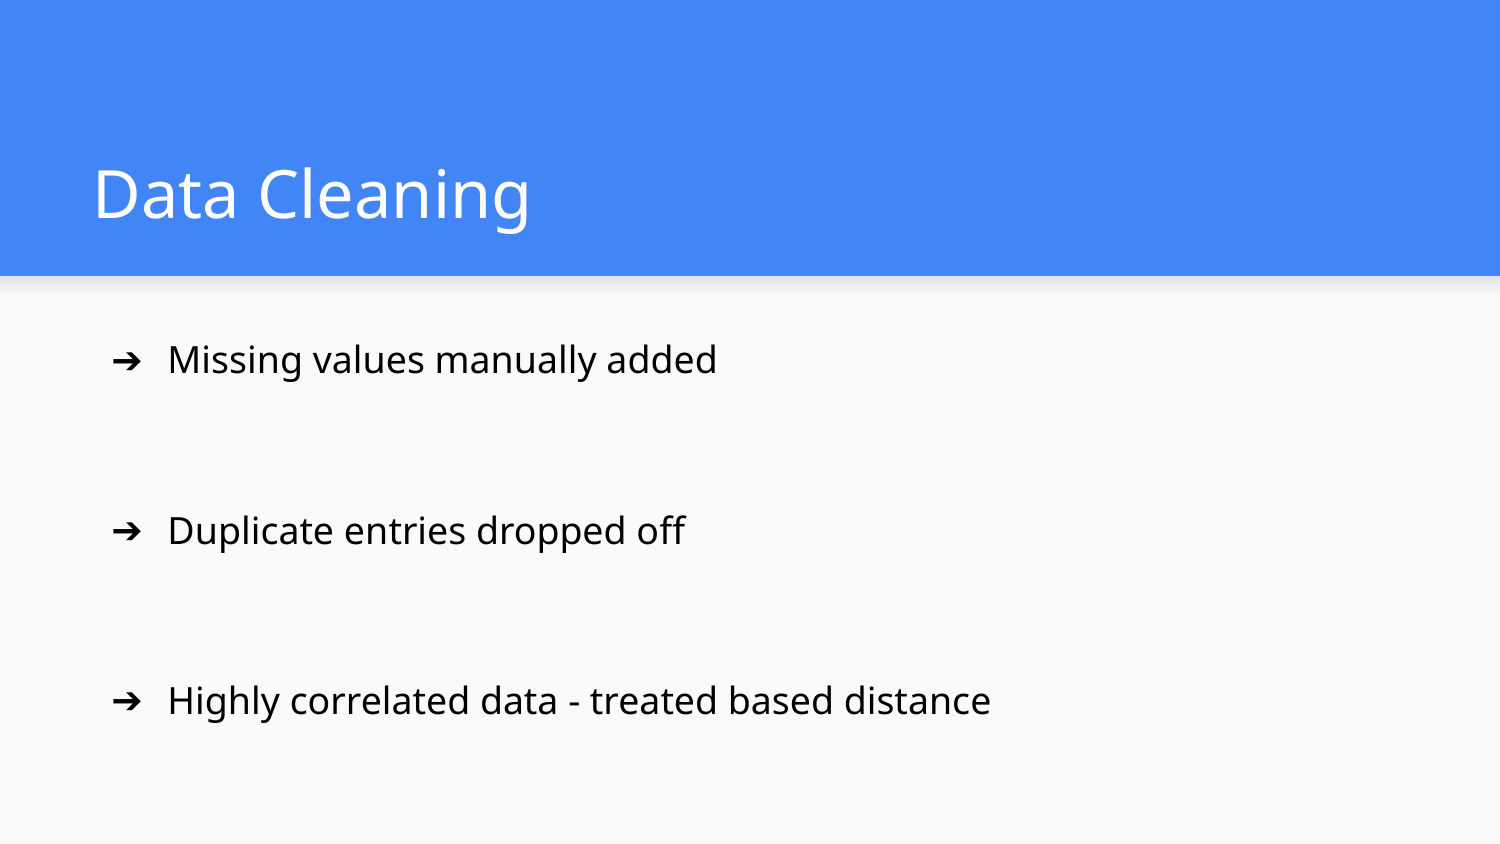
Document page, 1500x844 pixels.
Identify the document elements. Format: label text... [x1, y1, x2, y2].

title Data Cleaning [77, 121, 1427, 248]
list Missing values manually added Duplicate entries dropped off Highly correlated data - treated based distance [77, 314, 1427, 819]
